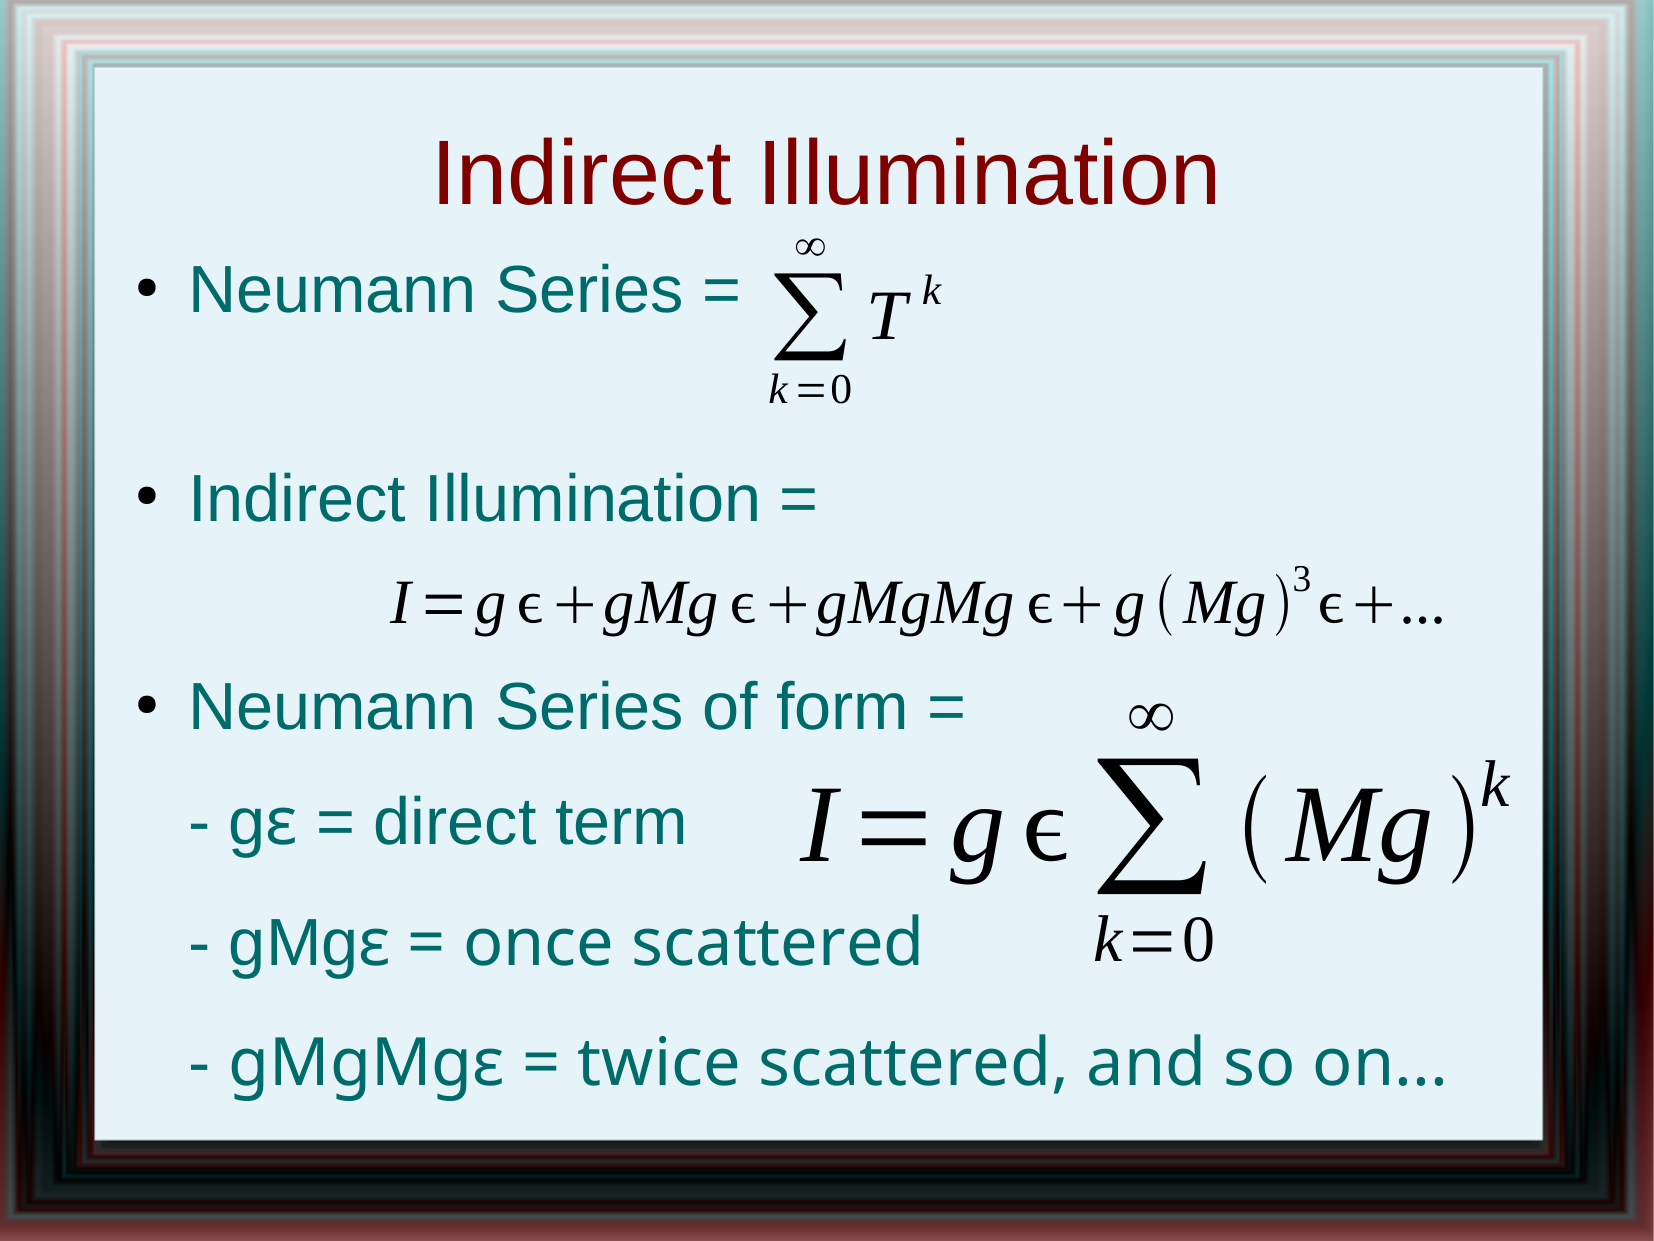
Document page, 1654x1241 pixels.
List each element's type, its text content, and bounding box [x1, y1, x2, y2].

picture [0, 0, 1654, 1241]
title Indirect Illumination [118, 95, 1536, 250]
list Neumann Series = Indirect Illumination = Neumann Series of form = - gε = direct term - gMgε = once scattered - gMgMgε = twice scattered, and so on... [117, 252, 1506, 1099]
chart [750, 218, 957, 413]
chart [761, 673, 1538, 976]
chart [368, 556, 1463, 638]
